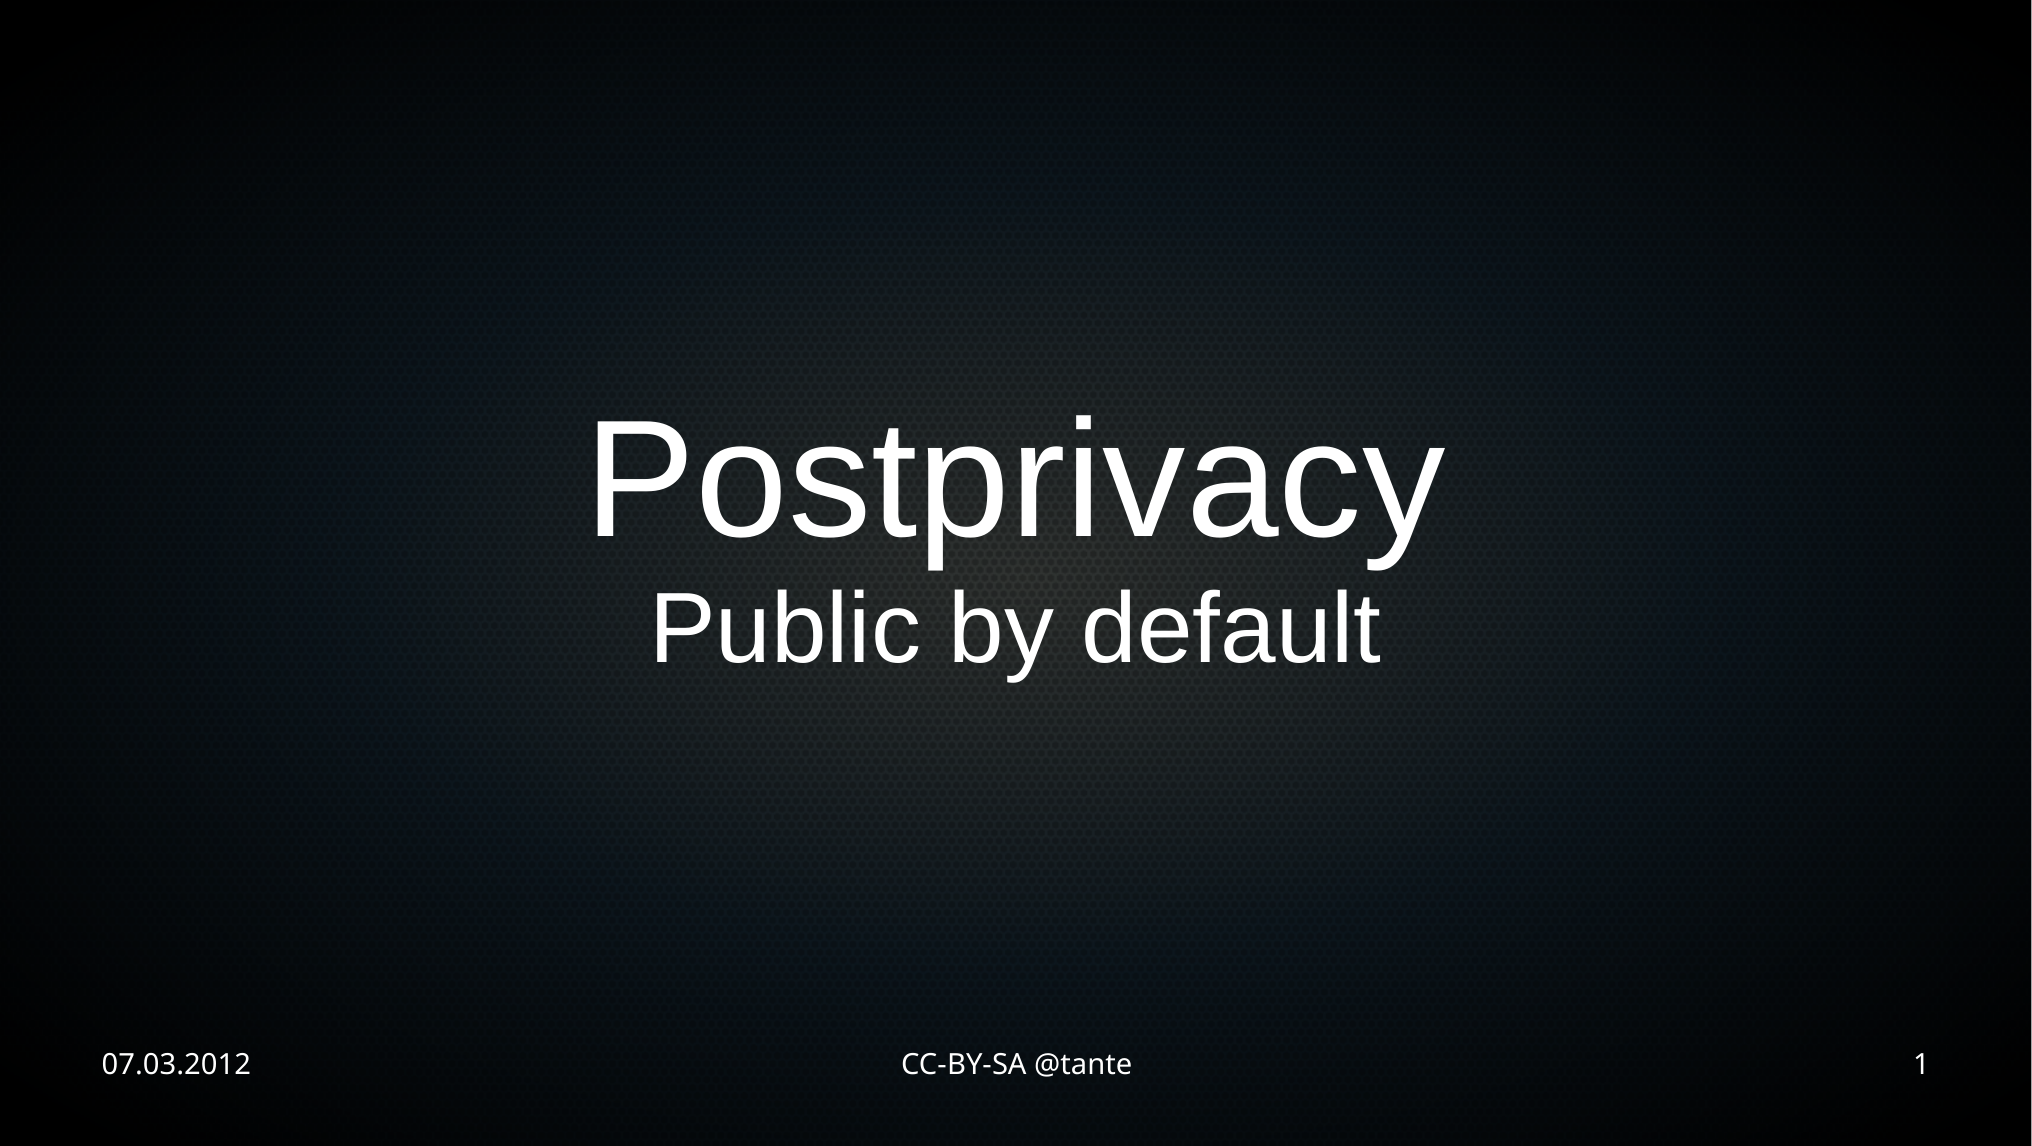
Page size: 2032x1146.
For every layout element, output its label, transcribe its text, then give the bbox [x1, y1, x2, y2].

subtitle Postprivacy Public by default [101, 45, 1930, 1025]
picture [0, 0, 2032, 1146]
